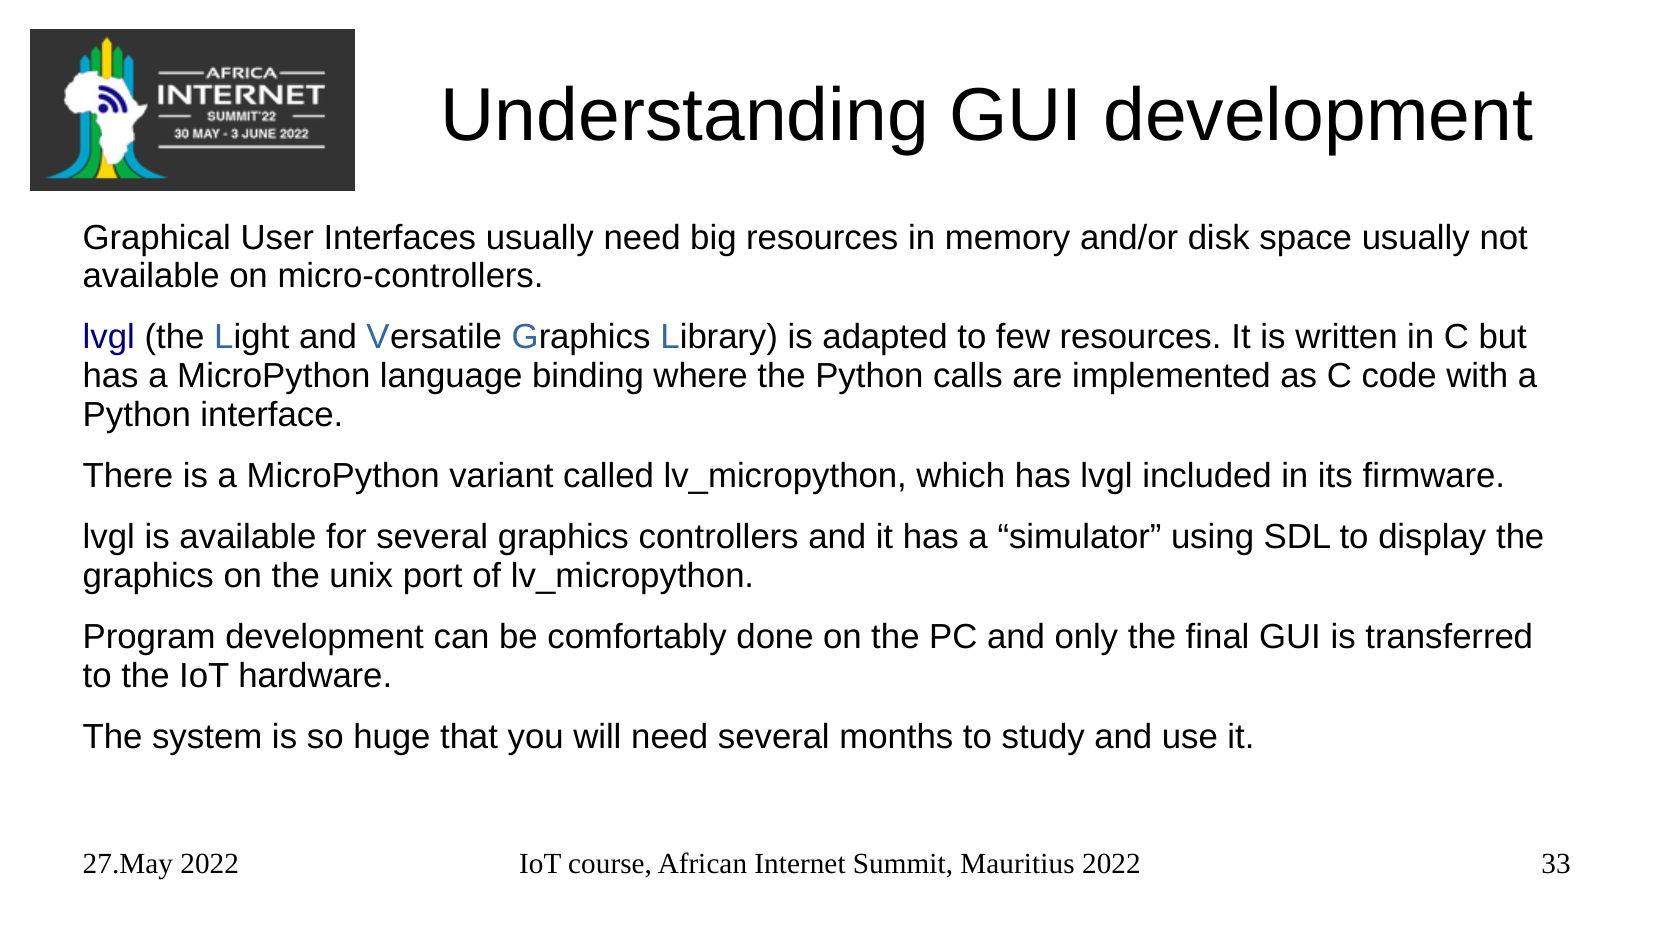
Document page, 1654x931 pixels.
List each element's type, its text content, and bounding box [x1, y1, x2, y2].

picture [30, 29, 355, 191]
title Understanding GUI development [403, 37, 1571, 193]
list Graphical User Interfaces usually need big resources in memory and/or disk space usually not available on micro-controllers. lvgl (the Light and Versatile Graphics Library) is adapted to few resources. It is written in C but has a MicroPython language binding where the Python calls are implemented as C code with a Python interface. There is a MicroPython variant called lv_micropython, which has lvgl included in its firmware. lvgl is available for several graphics controllers and it has a “simulator” using SDL to display the graphics on the unix port of lv_micropython. Program development can be comfortably done on the PC and only the final GUI is transferred to the IoT hardware. The system is so huge that you will need several months to study and use it. [82, 217, 1571, 758]
